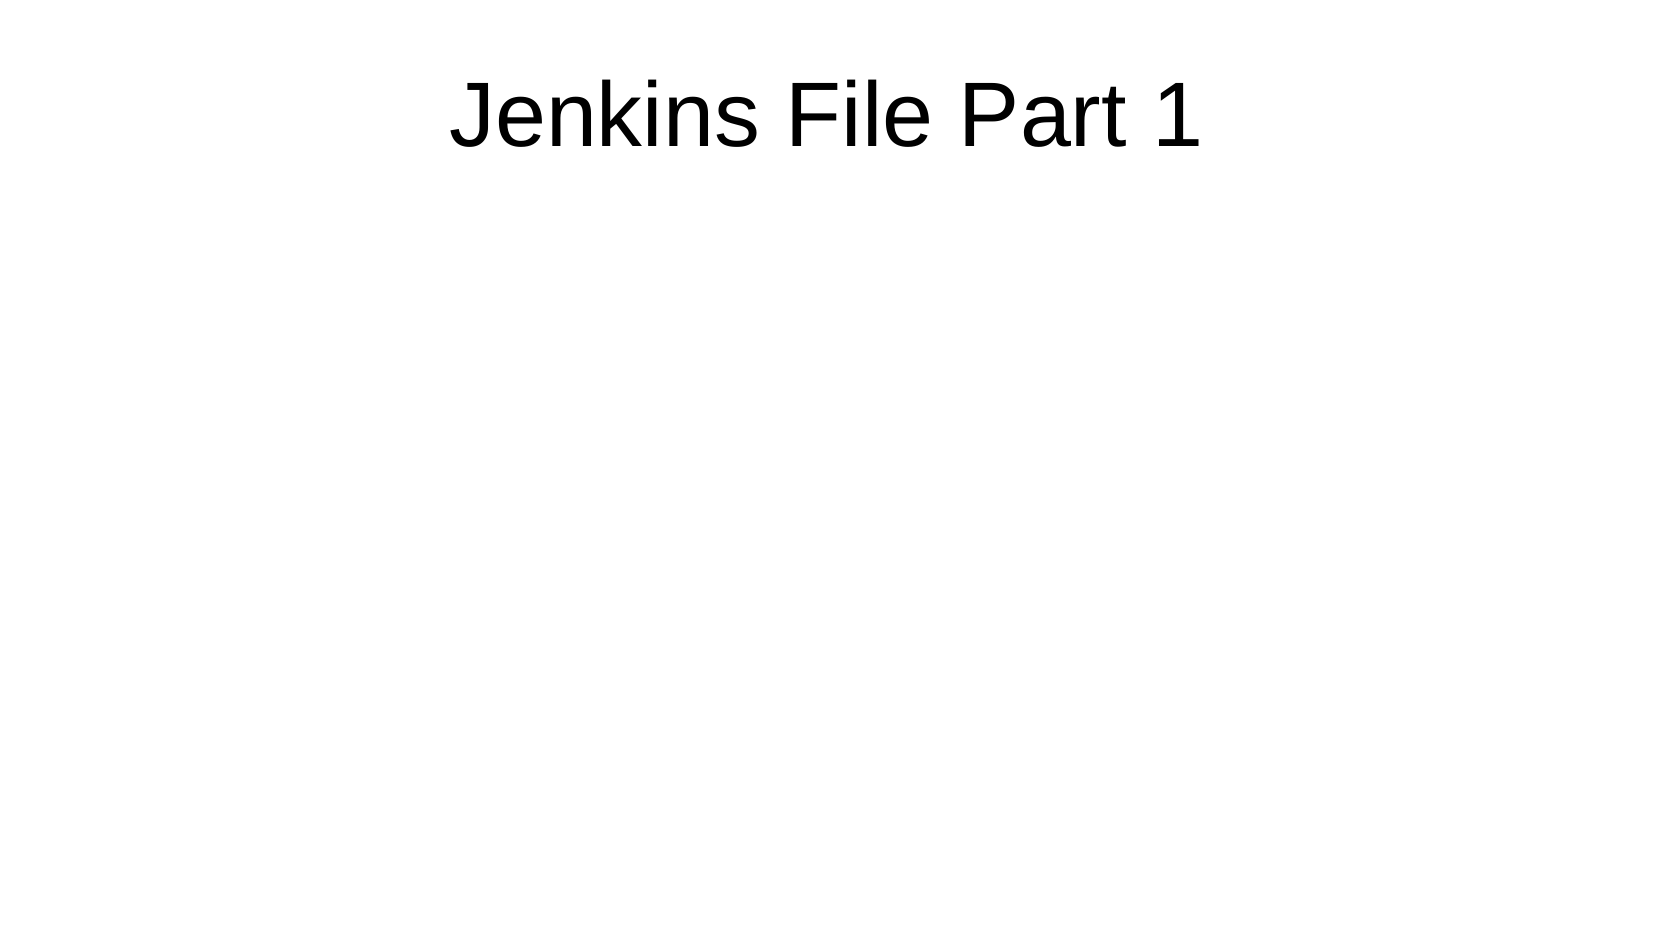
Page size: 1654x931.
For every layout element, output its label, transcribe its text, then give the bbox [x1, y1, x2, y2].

title Jenkins File Part 1 [82, 37, 1571, 193]
